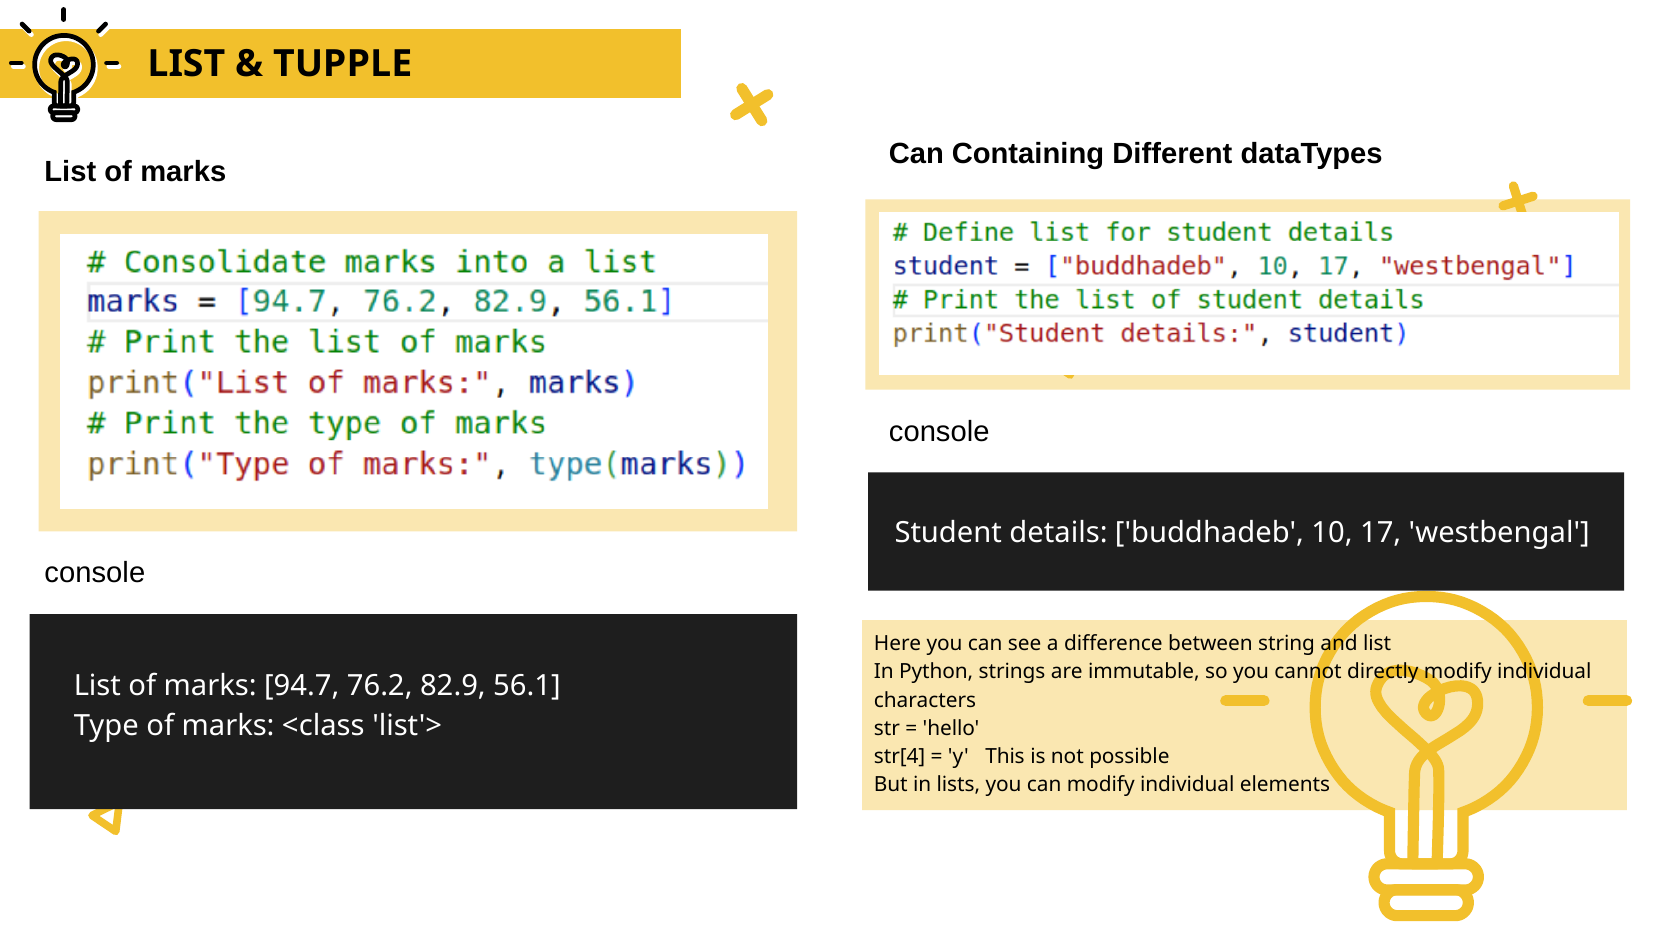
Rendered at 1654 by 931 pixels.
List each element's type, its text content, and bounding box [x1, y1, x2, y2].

text_box List of marks [29, 147, 650, 196]
picture [879, 212, 1619, 375]
text_box [865, 199, 1631, 390]
text_box Student details: ['buddhadeb', 10, 17, 'westbengal'] [879, 503, 1654, 573]
text_box List of marks: [94.7, 76.2, 82.9, 56.1] Type of marks: <class 'list'> [59, 657, 709, 762]
title Here you can see a difference between string and list In Python, strings are immutable, so you cannot directly modify individual characters str = 'hello' str[4] = 'y' This is not possible But in lists, you can modify individual elements [874, 617, 1642, 810]
text_box console [29, 548, 355, 597]
text_box Can Containing Different dataTypes [874, 129, 1495, 178]
picture [60, 234, 768, 509]
text_box [29, 614, 798, 810]
title LIST & TUPPLE [147, 0, 785, 137]
text_box [38, 211, 798, 532]
text_box [862, 620, 1627, 811]
text_box [868, 472, 1625, 591]
text_box console [874, 407, 1199, 455]
